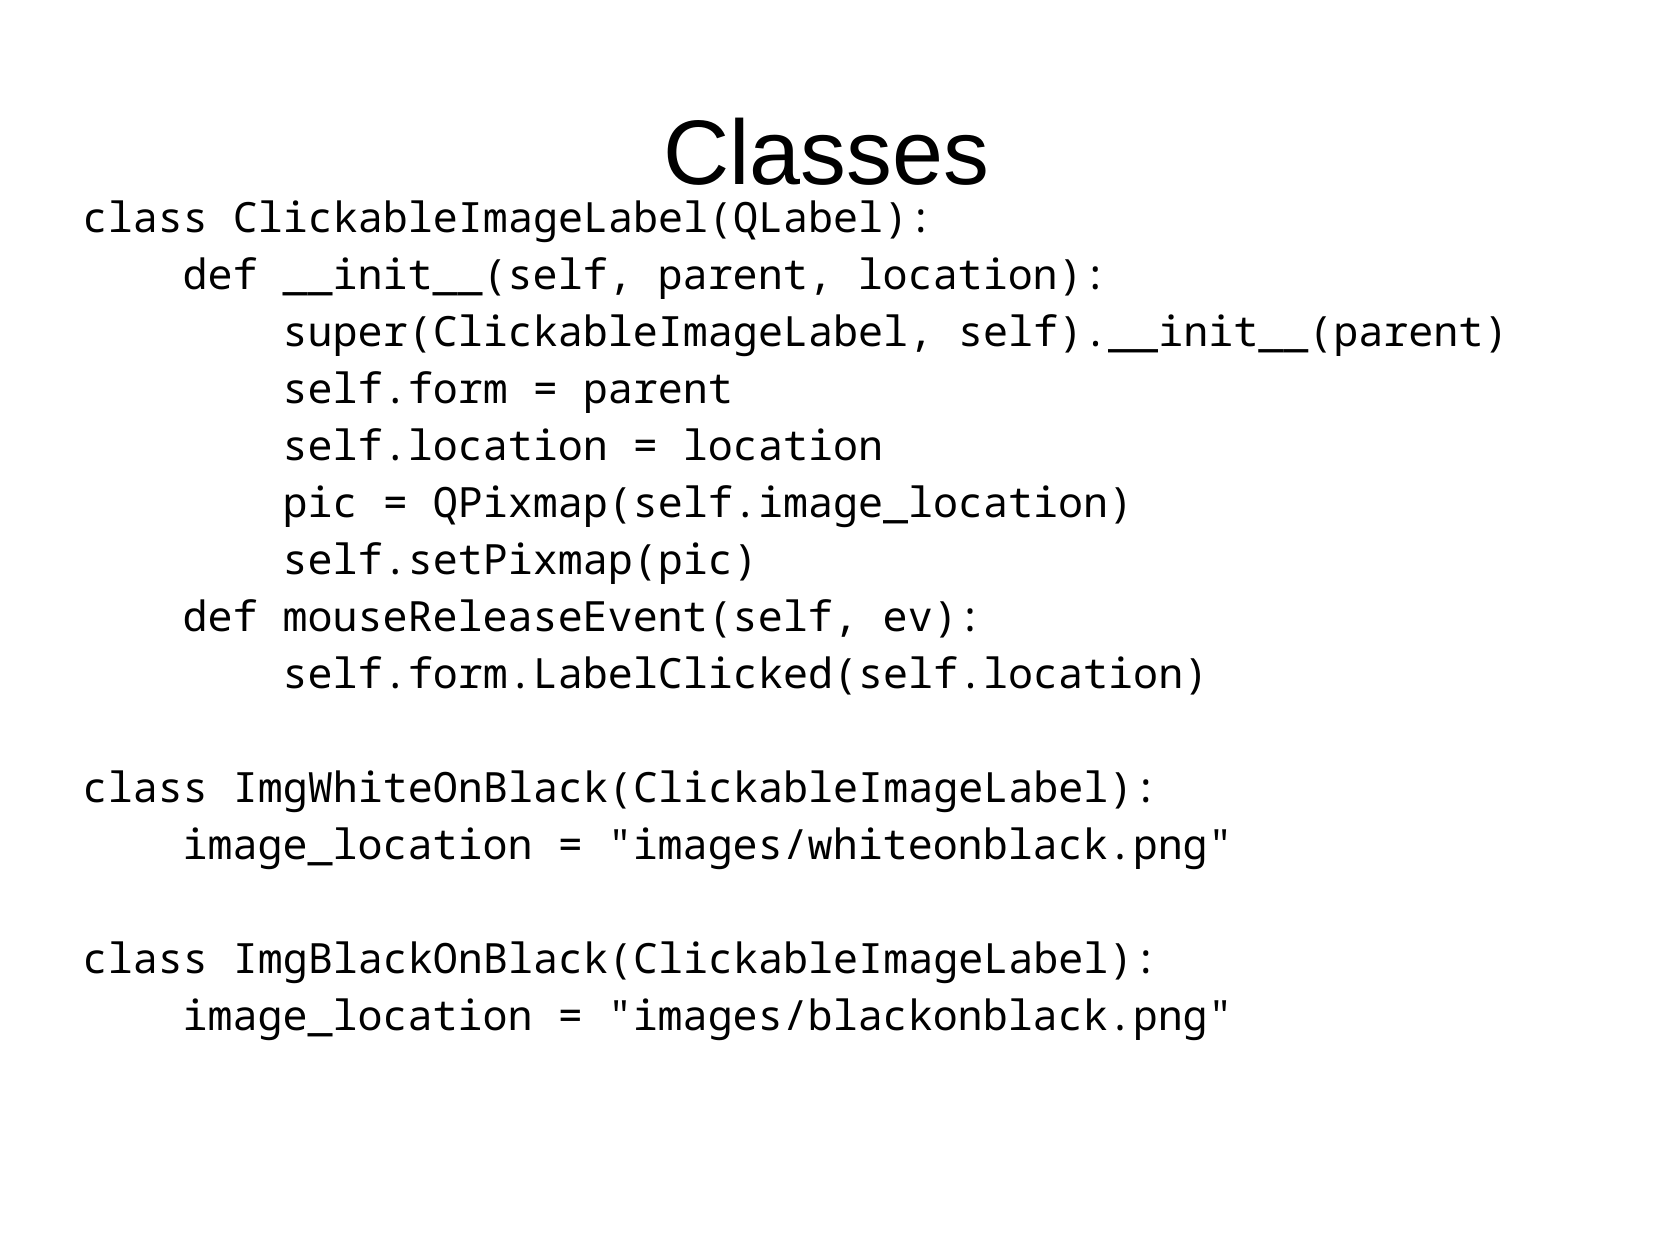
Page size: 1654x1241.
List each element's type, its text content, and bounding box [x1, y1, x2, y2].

title Classes [82, 49, 1571, 250]
subtitle class ClickableImageLabel(QLabel): def __init__(self, parent, location): super(ClickableImageLabel, self).__init__(parent) self.form = parent self.location = location pic = QPixmap(self.image_location) self.setPixmap(pic) def mouseReleaseEvent(self, ev): self.form.LabelClicked(self.location) class ImgWhiteOnBlack(ClickableImageLabel): image_location = "images/whiteonblack.png" class ImgBlackOnBlack(ClickableImageLabel): image_location = "images/blackonblack.png" [82, 250, 1571, 1049]
